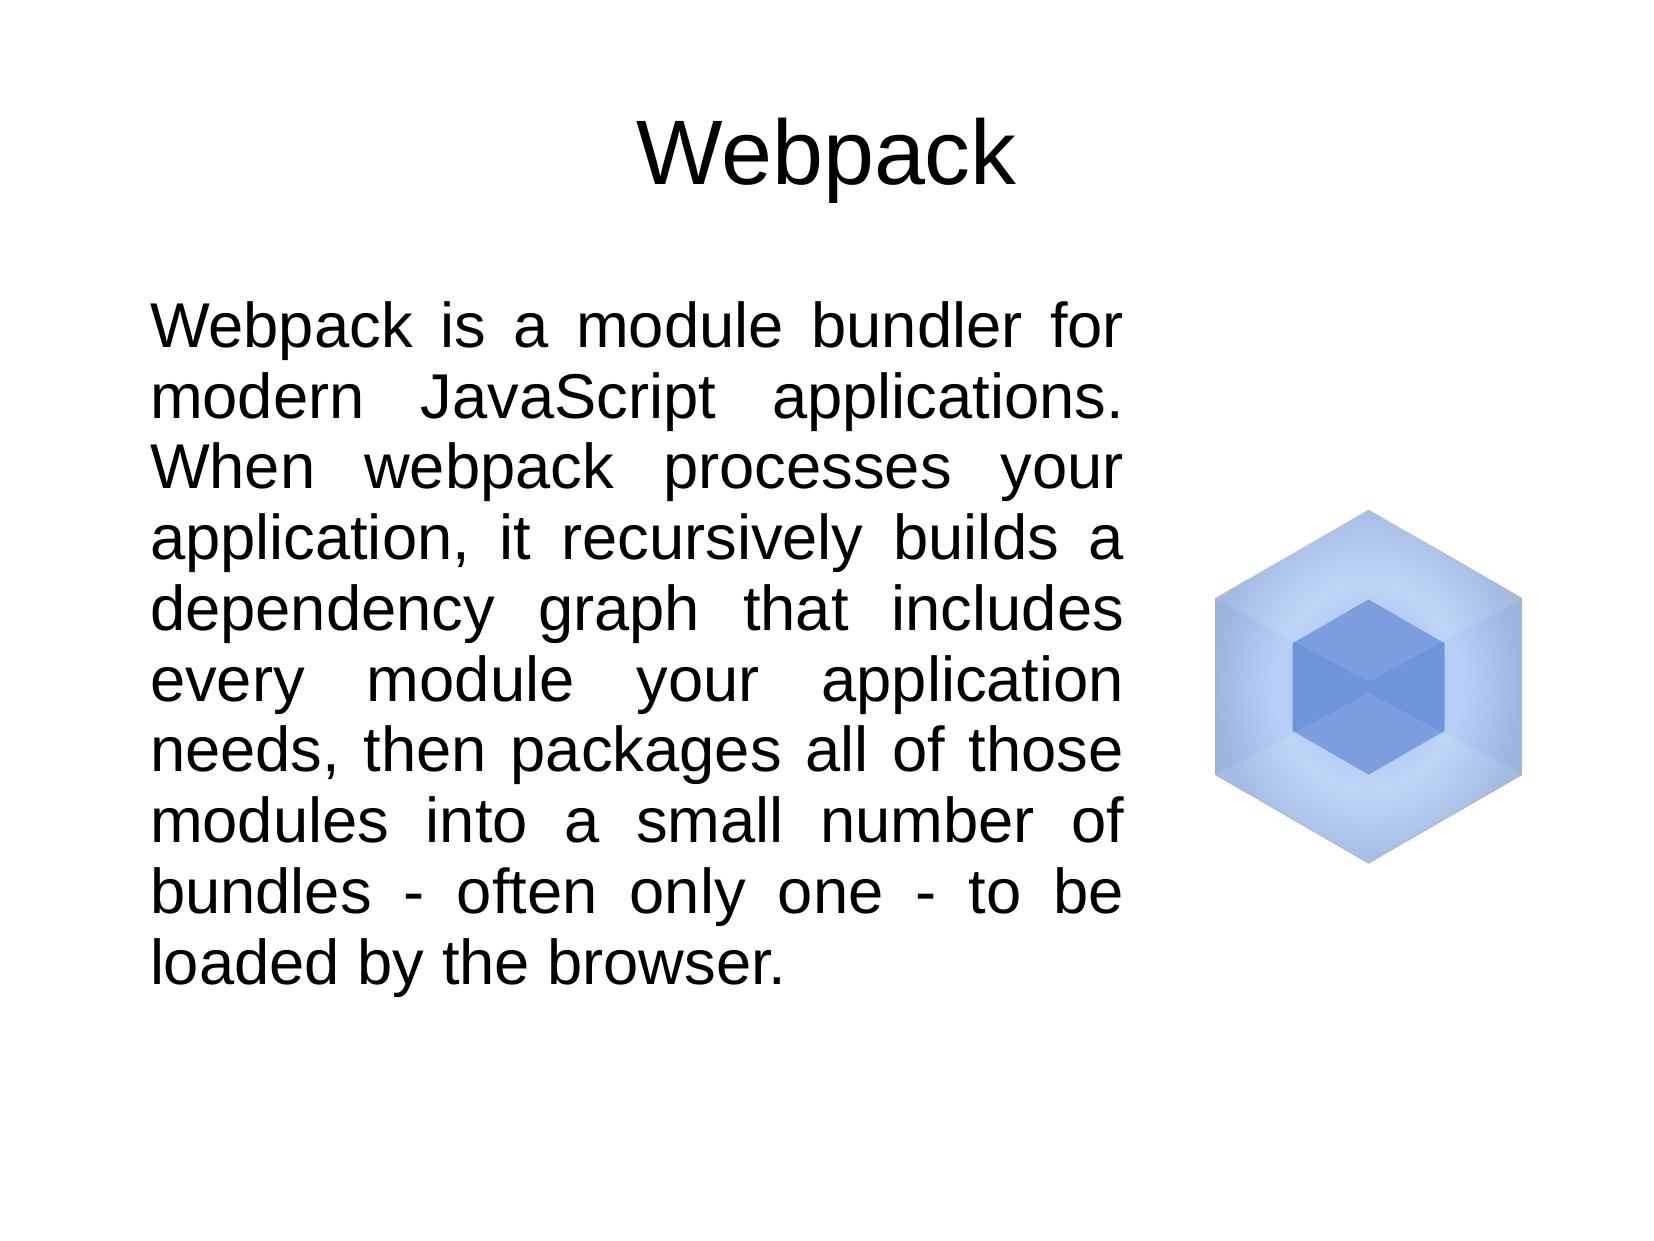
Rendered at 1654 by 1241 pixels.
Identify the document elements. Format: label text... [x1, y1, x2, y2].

title Webpack [82, 49, 1571, 257]
list Webpack is a module bundler for modern JavaScript applications. When webpack processes your application, it recursively builds a dependency graph that includes every module your application needs, then packages all of those modules into a small number of bundles - often only one - to be loaded by the browser. [82, 290, 1126, 1010]
picture [1215, 509, 1522, 865]
